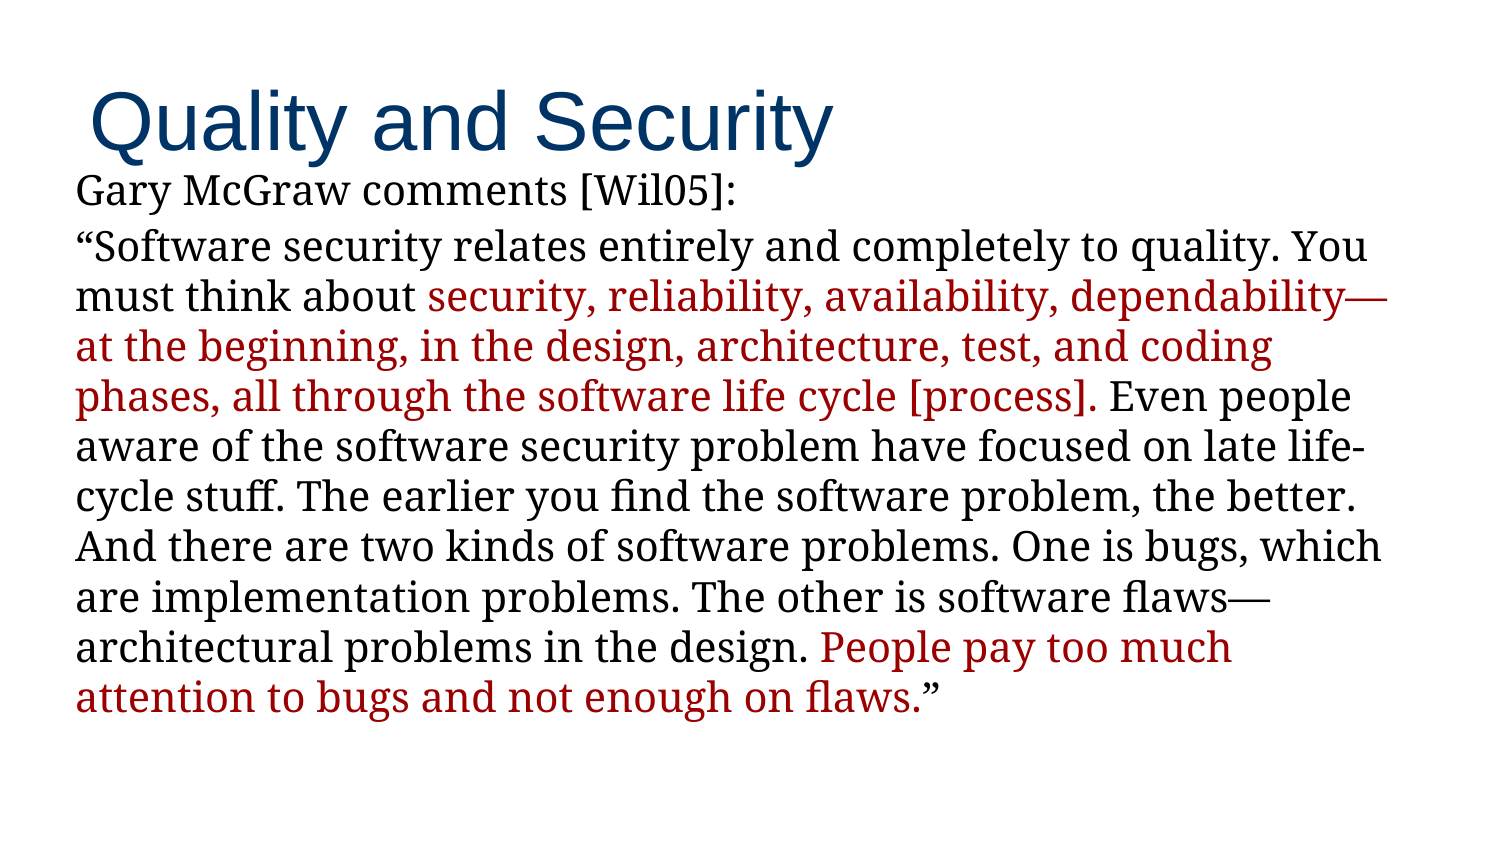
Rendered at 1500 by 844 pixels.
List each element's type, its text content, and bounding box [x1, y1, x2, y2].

title Quality and Security [75, 33, 1425, 163]
subtitle Gary McGraw comments [Wil05]: “Software security relates entirely and completely to quality. You must think about security, reliability, availability, dependability—at the beginning, in the design, architecture, test, and coding phases, all through the software life cycle [process]. Even people aware of the software security problem have focused on late life-cycle stuff. The earlier you find the software problem, the better. And there are two kinds of software problems. One is bugs, which are implementation problems. The other is software flaws—architectural problems in the design. People pay too much attention to bugs and not enough on flaws.” [75, 163, 1425, 721]
